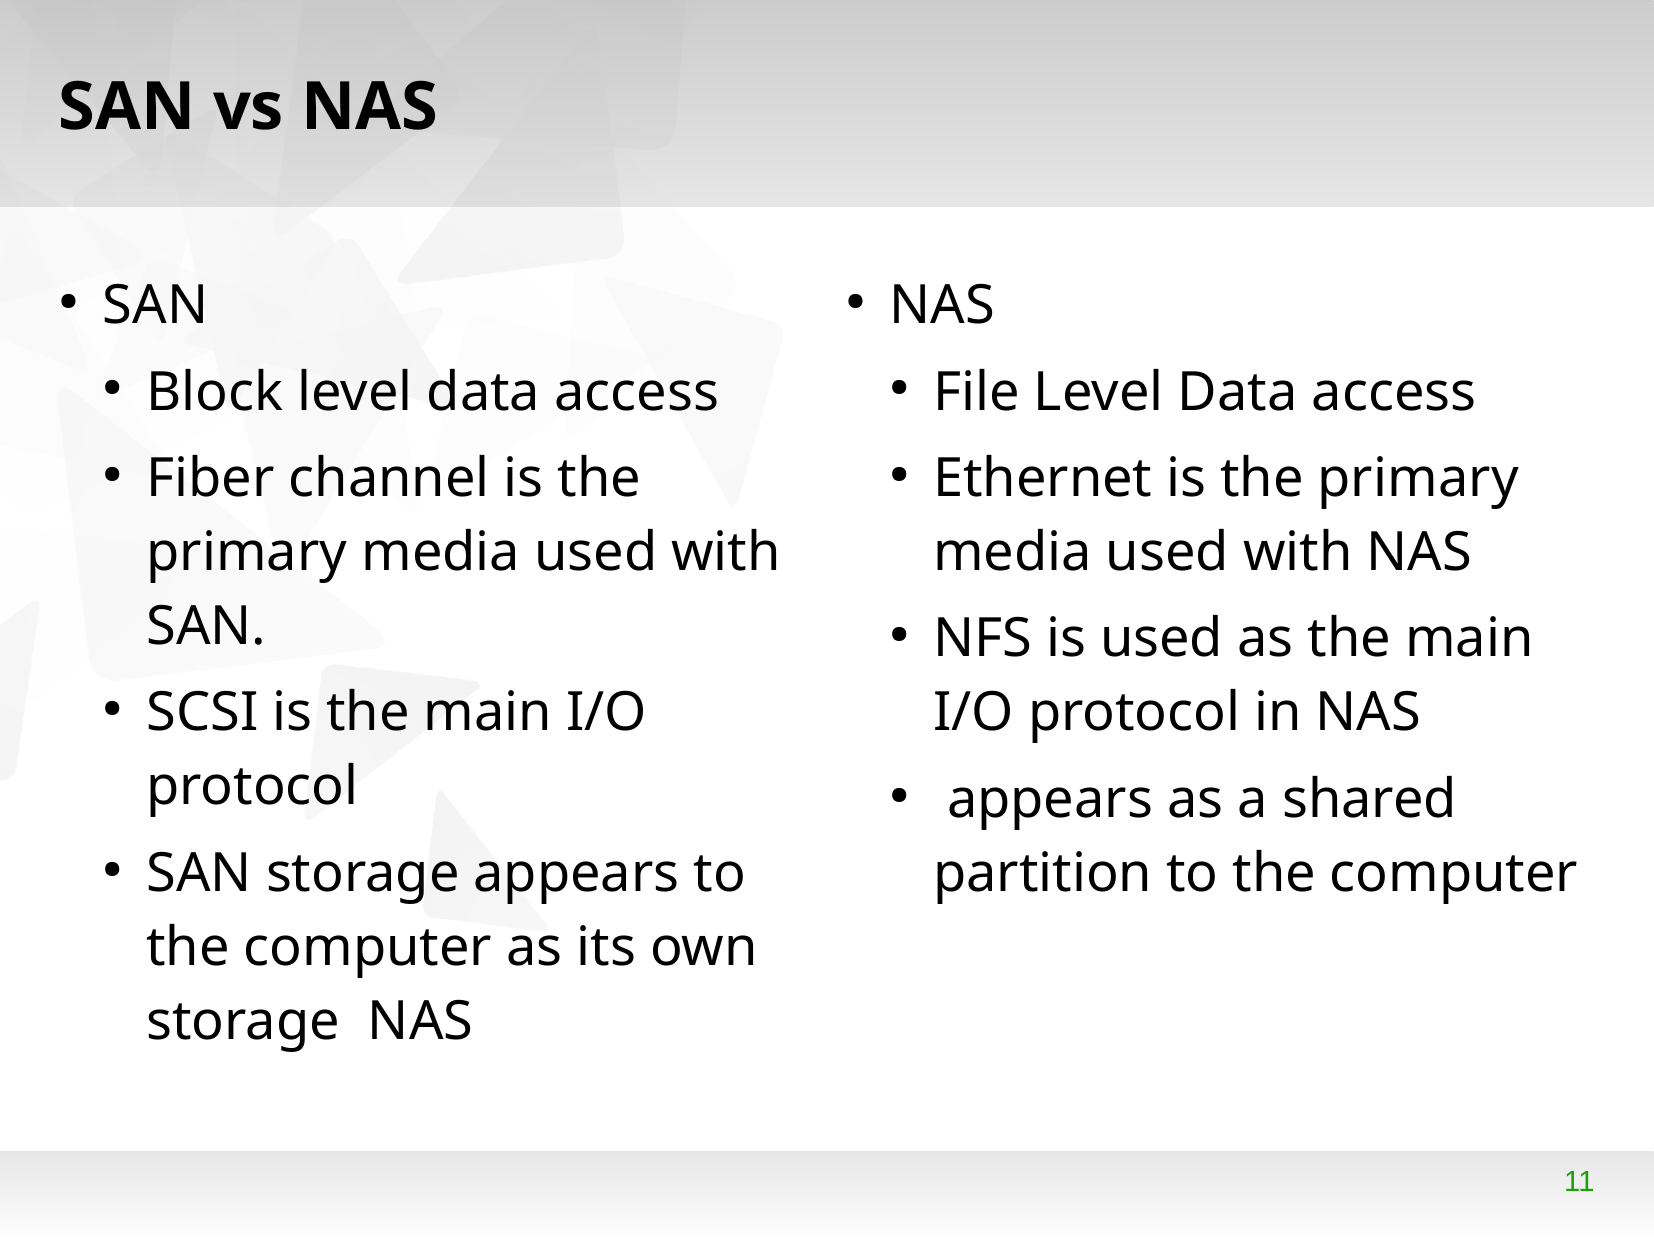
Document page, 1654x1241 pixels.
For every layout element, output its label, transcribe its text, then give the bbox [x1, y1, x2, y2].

list NAS File Level Data access Ethernet is the primary media used with NAS NFS is used as the main I/O protocol in NAS appears as a shared partition to the computer [845, 265, 1596, 986]
picture [0, 0, 783, 931]
list SAN Block level data access Fiber channel is the primary media used with SAN. SCSI is the main I/O protocol SAN storage appears to the computer as its own storage NAS [59, 265, 809, 986]
title SAN vs NAS [59, 29, 1595, 178]
